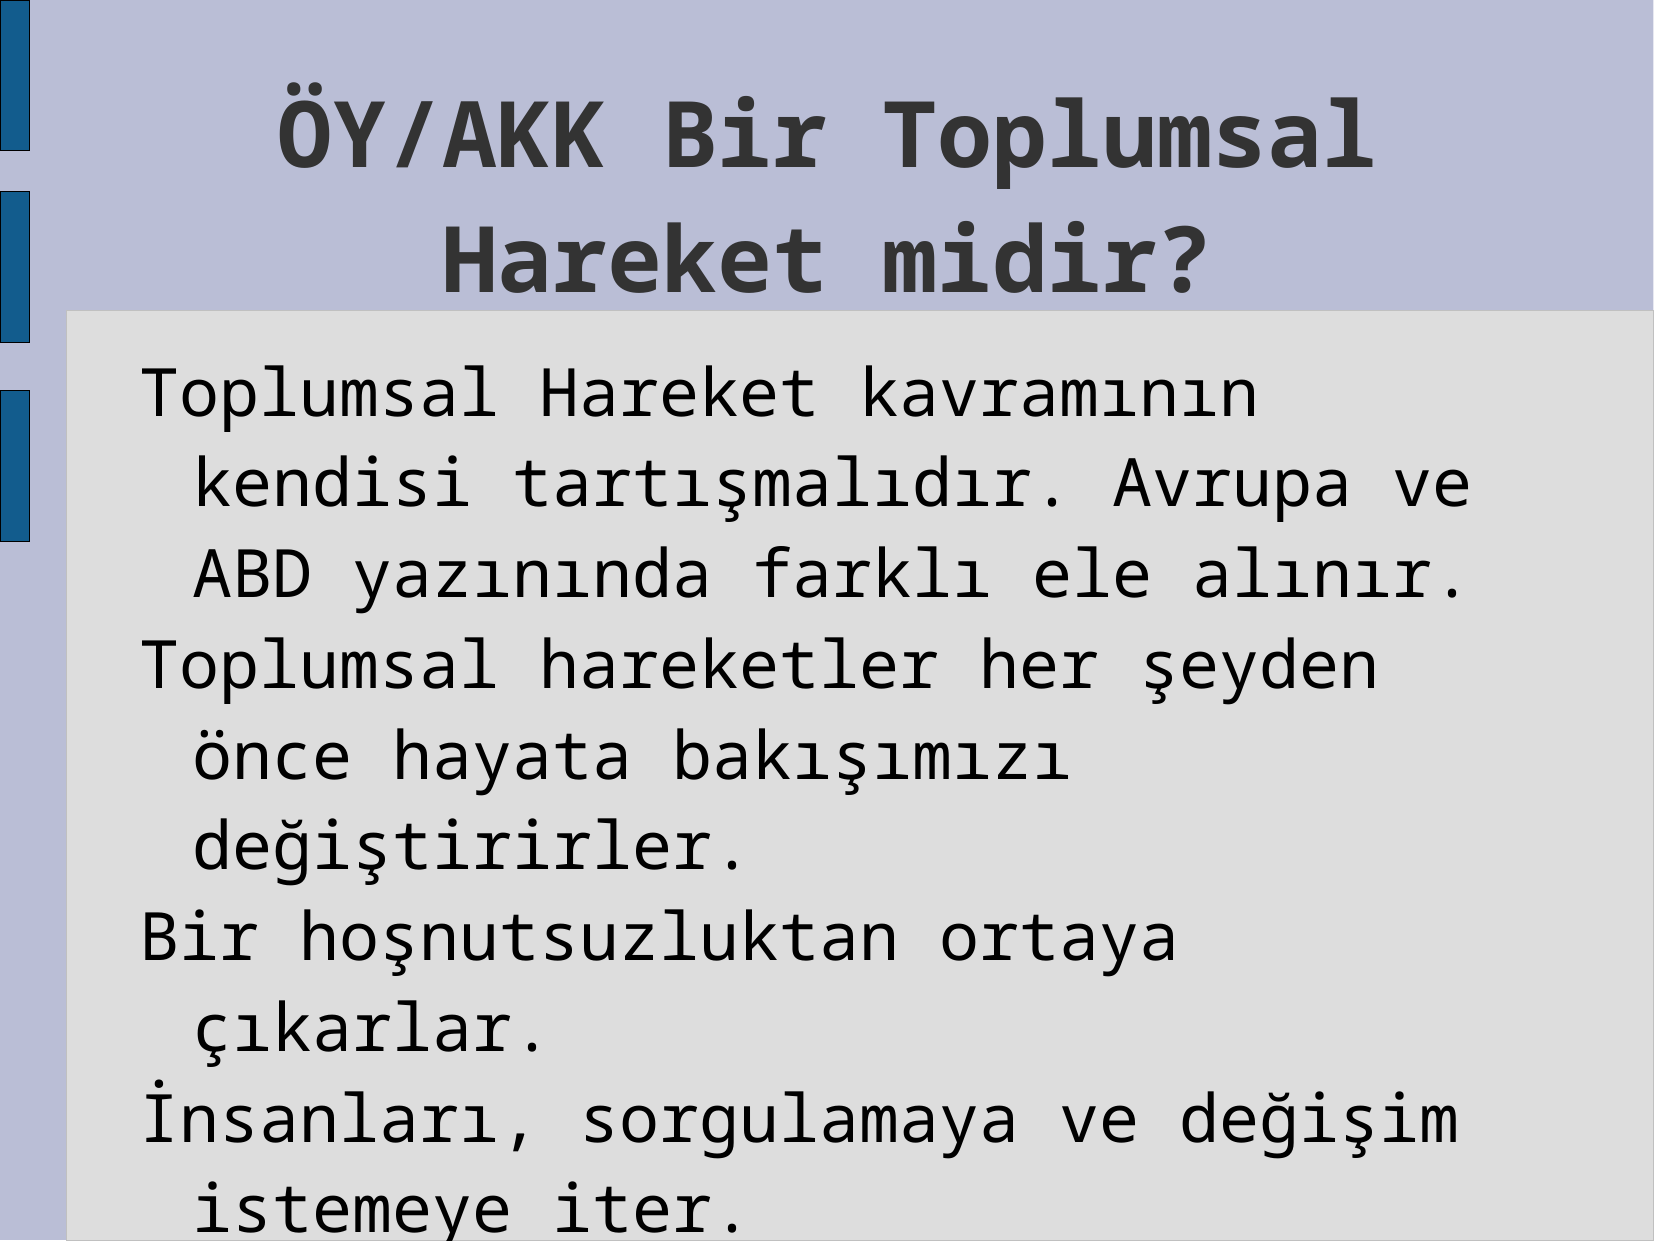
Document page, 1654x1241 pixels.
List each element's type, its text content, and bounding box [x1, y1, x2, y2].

title ÖY/AKK Bir Toplumsal Hareket midir? [121, 88, 1534, 301]
list Toplumsal Hareket kavramının kendisi tartışmalıdır. Avrupa ve ABD yazınında farklı ele alınır. Toplumsal hareketler her şeyden önce hayata bakışımızı değiştirirler. Bir hoşnutsuzluktan ortaya çıkarlar. İnsanları, sorgulamaya ve değişim istemeye iter. [121, 344, 1534, 1127]
